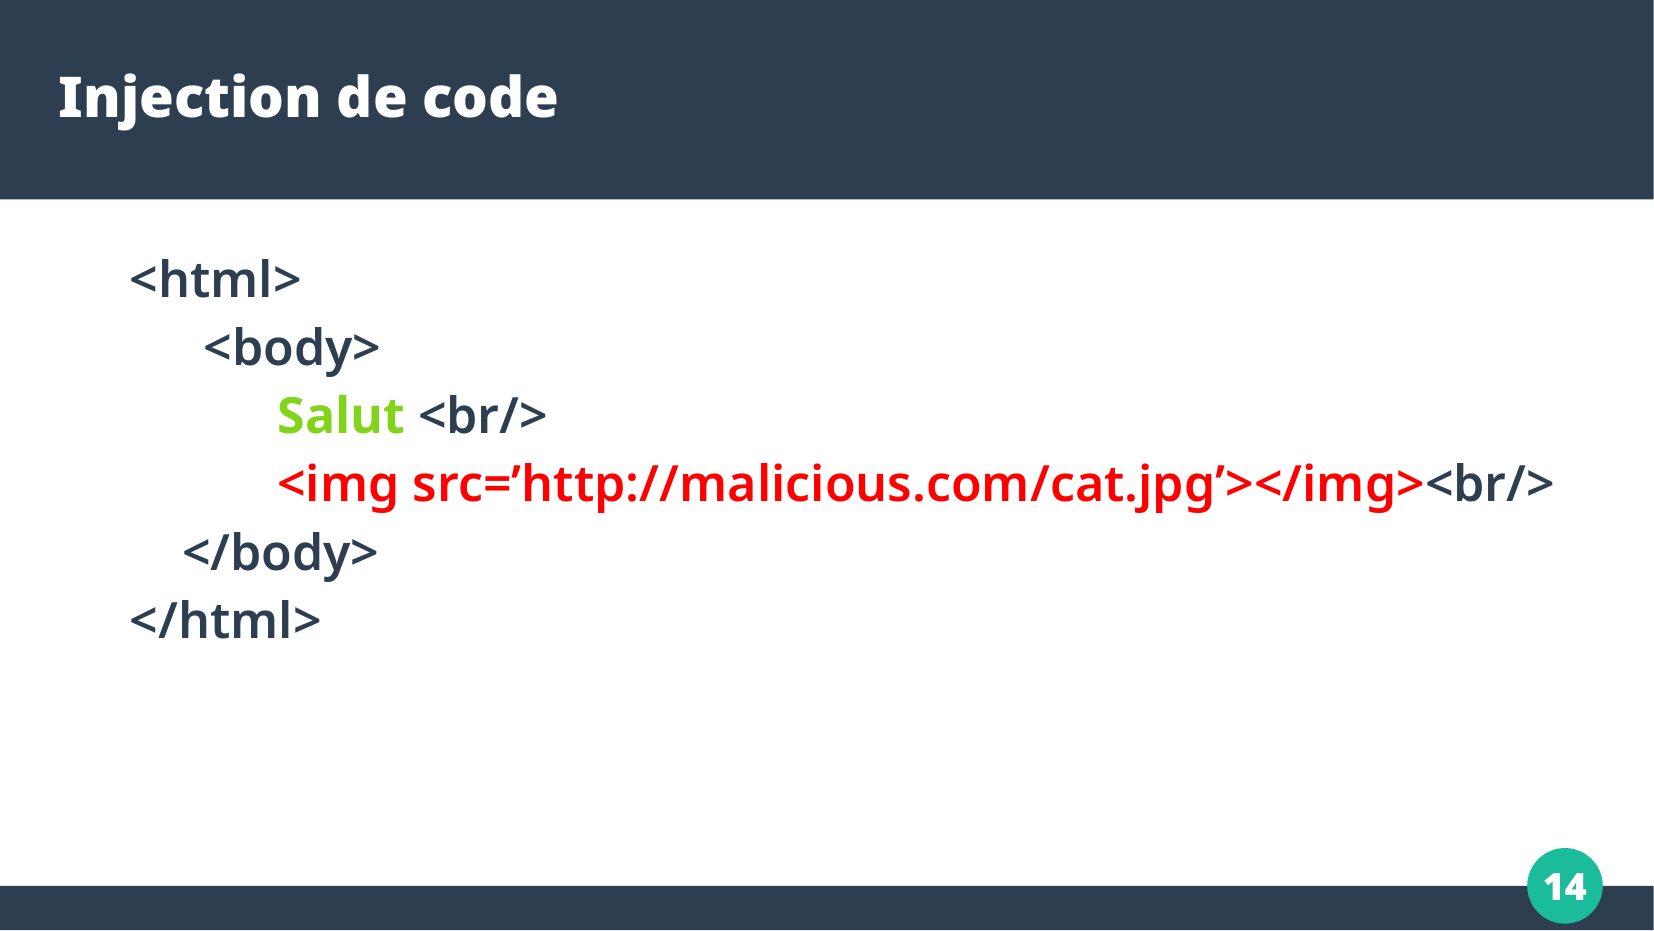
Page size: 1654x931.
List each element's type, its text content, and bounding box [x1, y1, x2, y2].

title Injection de code [59, 37, 1595, 155]
list <html> <body> Salut <br/> <img src=’http://malicious.com/cat.jpg’></img><br/> </body> </html> [59, 243, 1595, 864]
